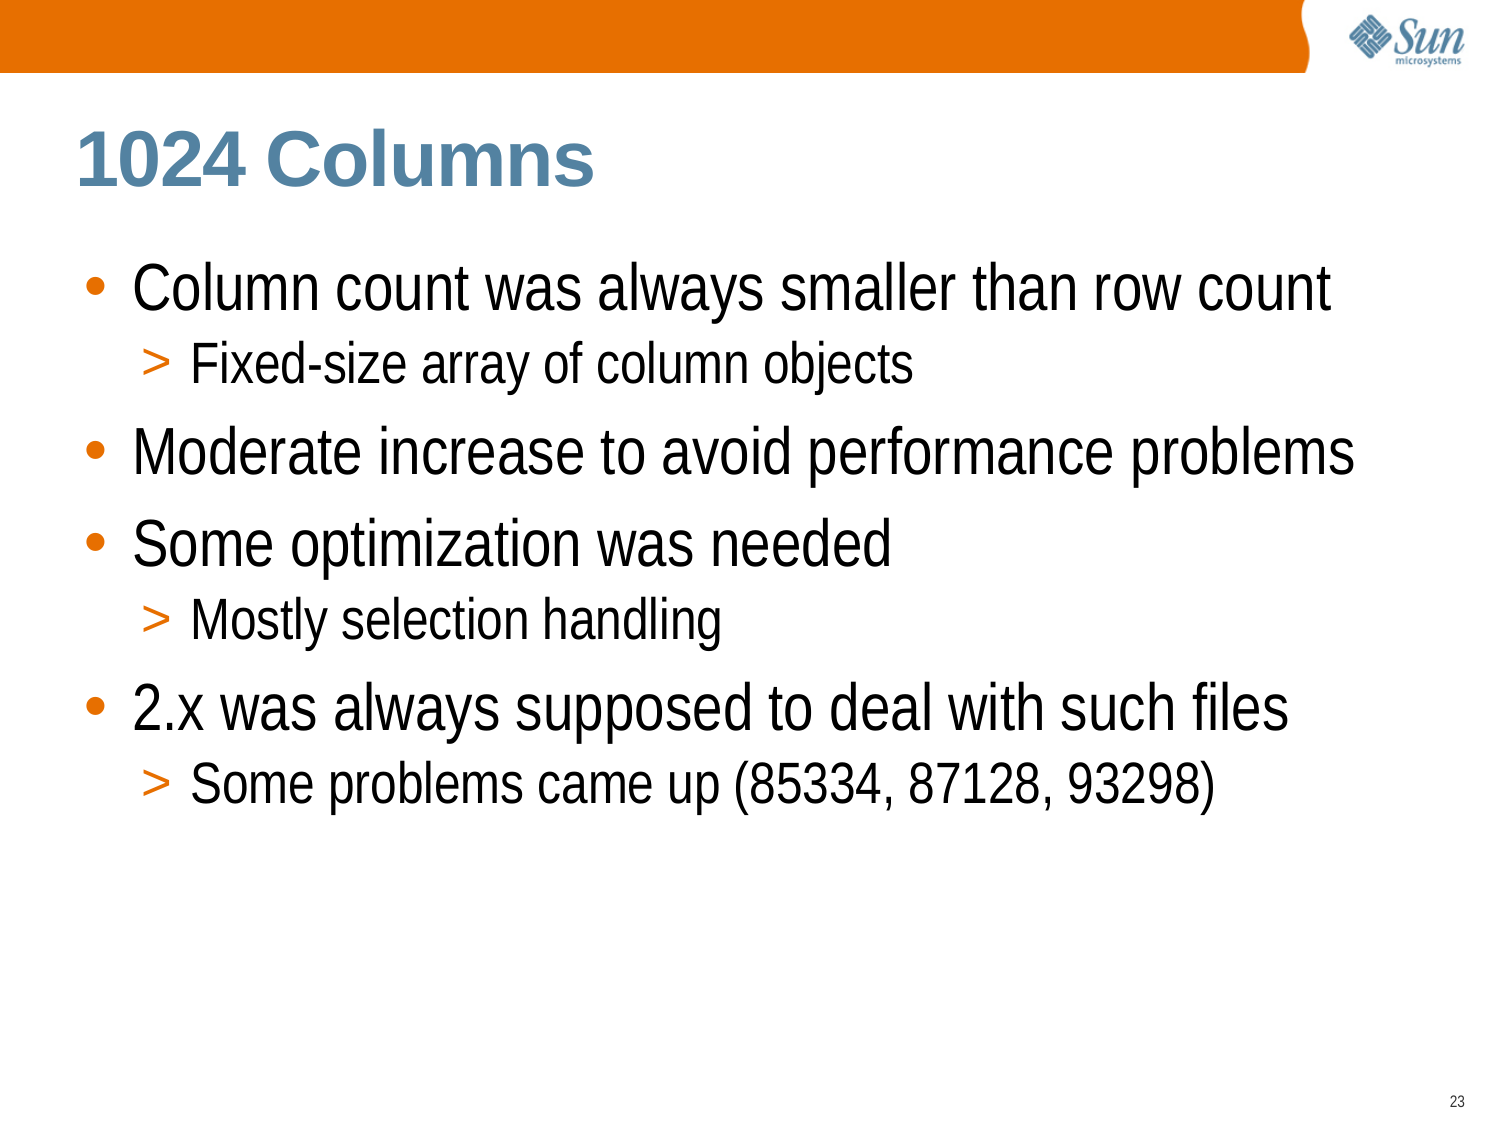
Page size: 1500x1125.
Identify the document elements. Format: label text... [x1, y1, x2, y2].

list Column count was always smaller than row count Fixed-size array of column objects Moderate increase to avoid performance problems Some optimization was needed Mostly selection handling 2.x was always supposed to deal with such files Some problems came up (85334, 87128, 93298) [64, 258, 1401, 1062]
title 1024 Columns [75, 123, 1437, 227]
picture [0, 0, 1500, 73]
